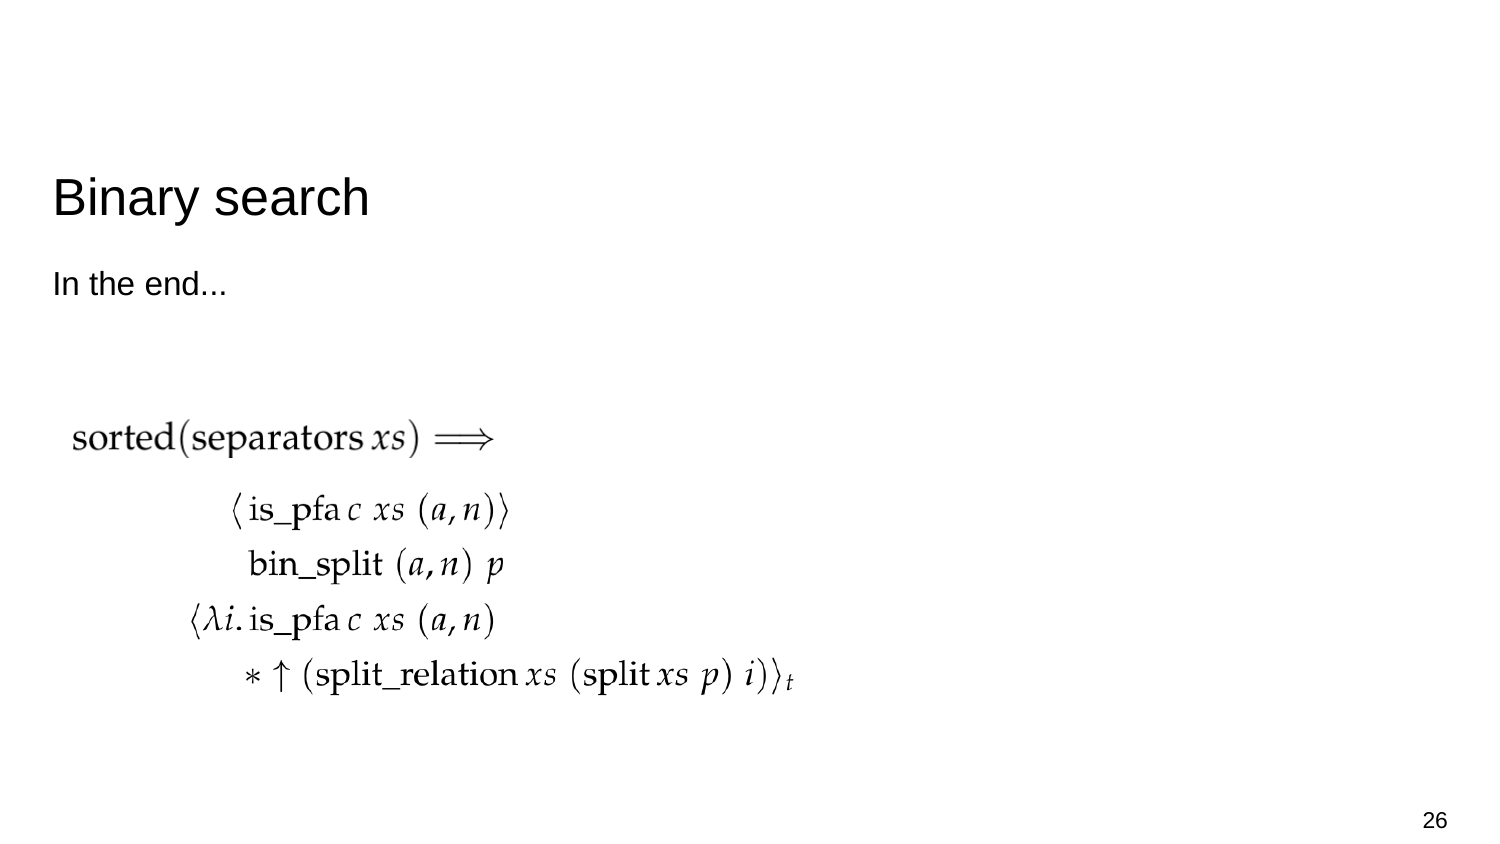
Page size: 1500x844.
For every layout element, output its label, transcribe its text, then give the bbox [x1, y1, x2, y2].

picture [59, 408, 815, 709]
list In the end... [52, 262, 1449, 771]
title Binary search [52, 159, 1449, 227]
